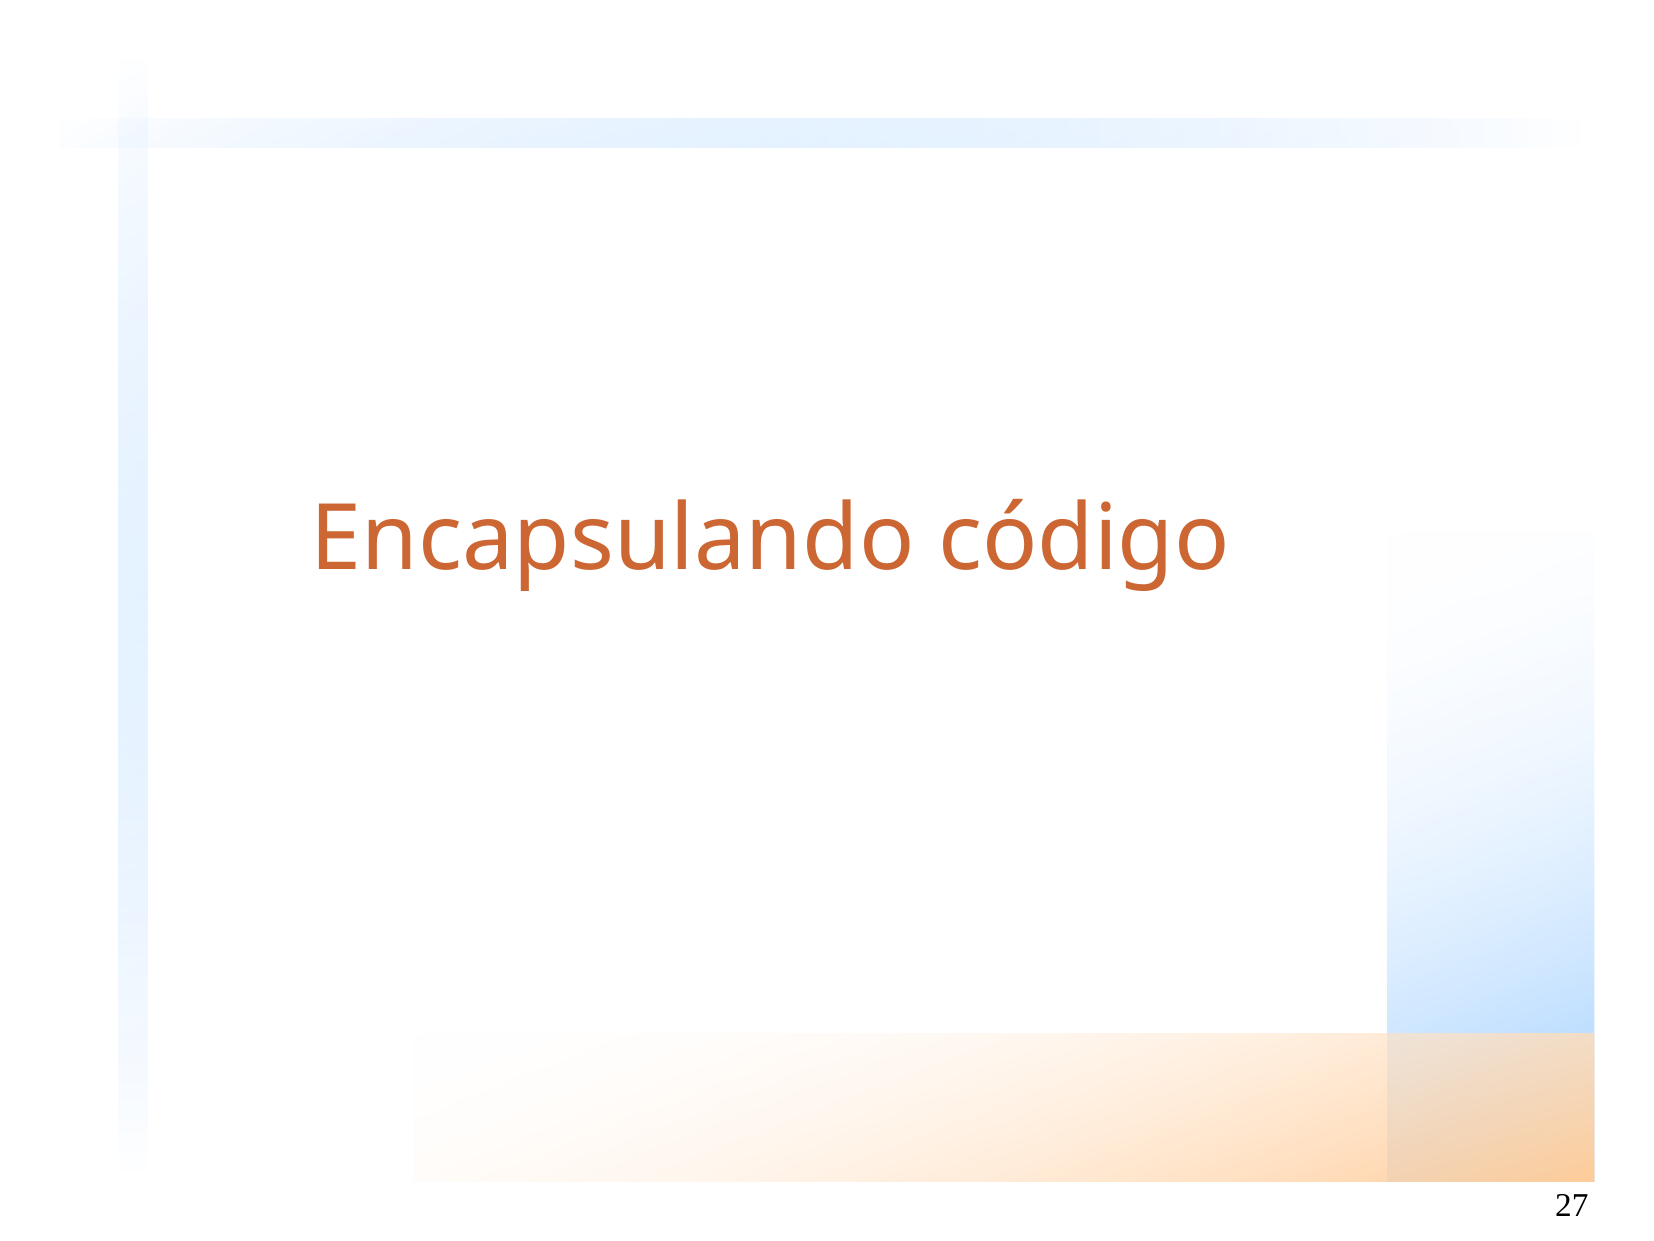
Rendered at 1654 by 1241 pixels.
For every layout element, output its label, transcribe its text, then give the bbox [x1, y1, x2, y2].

title Encapsulando código [153, 457, 1388, 610]
